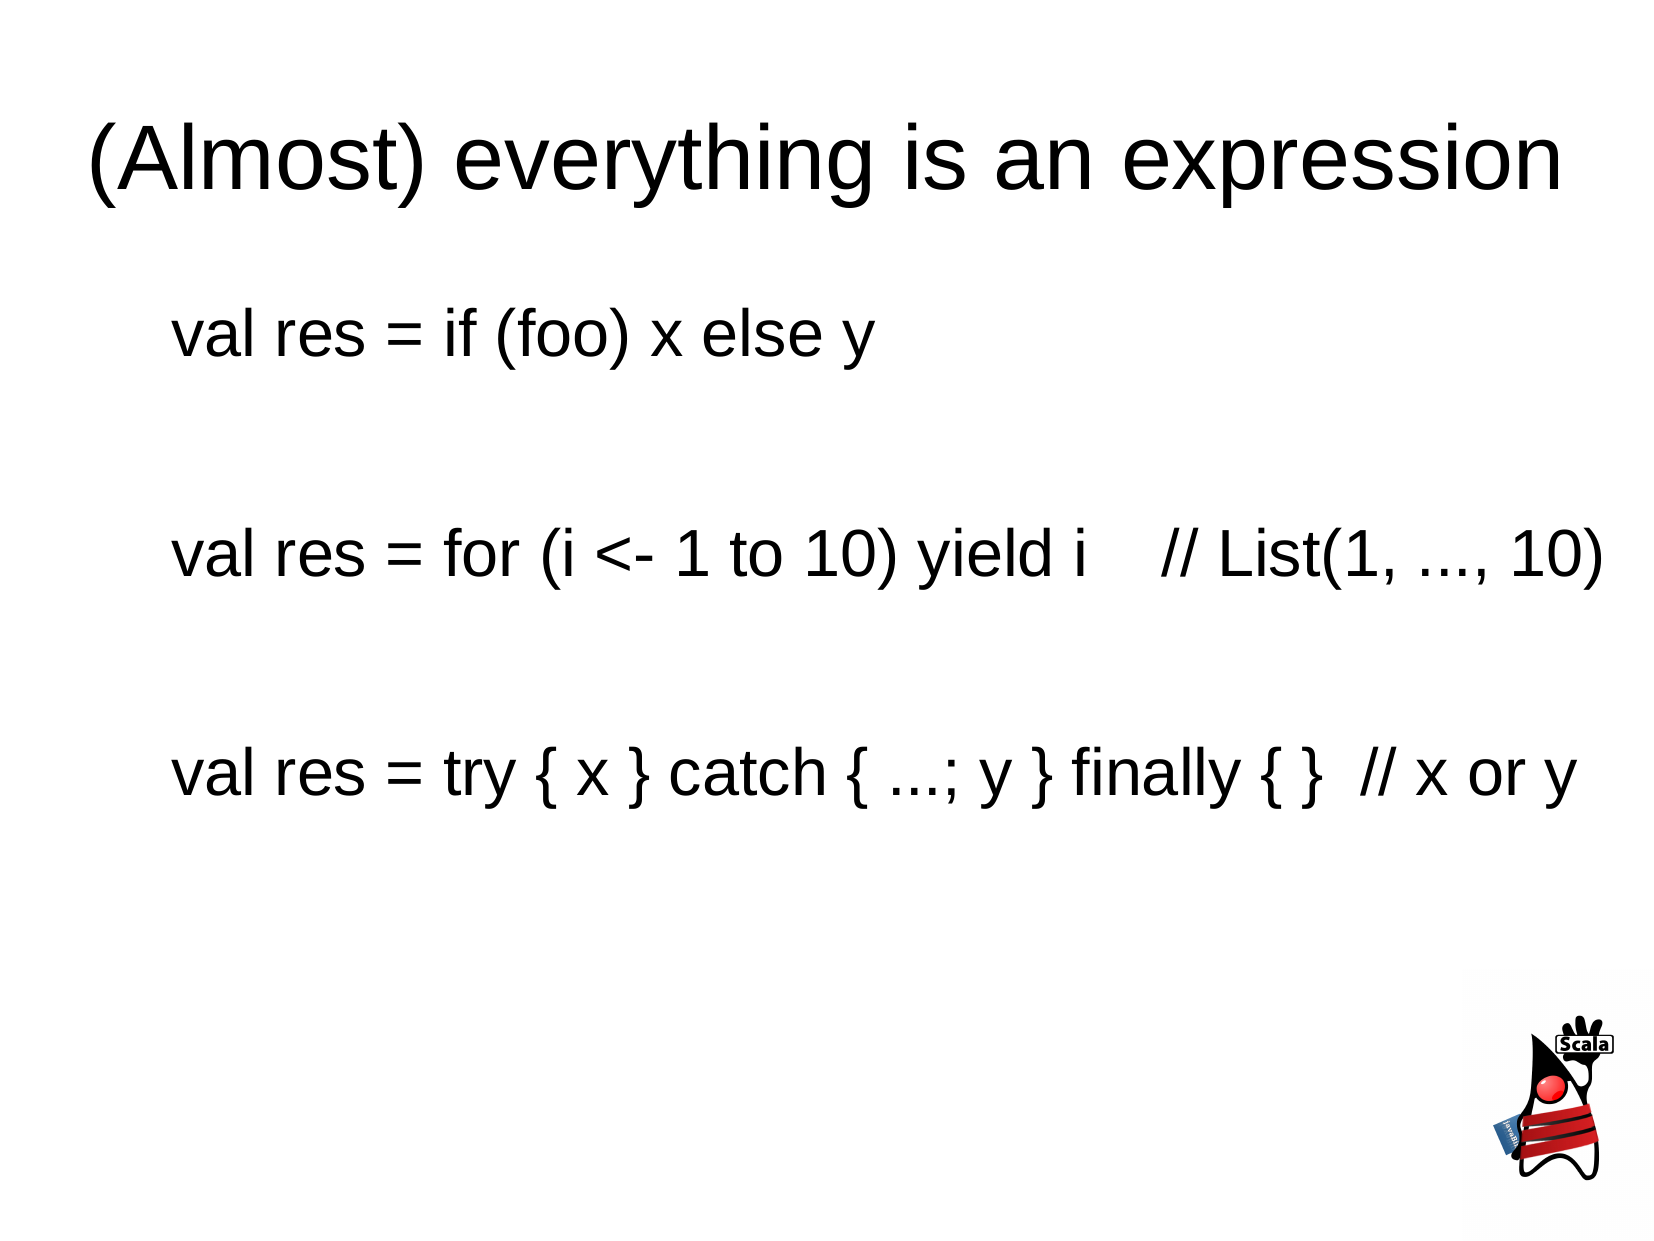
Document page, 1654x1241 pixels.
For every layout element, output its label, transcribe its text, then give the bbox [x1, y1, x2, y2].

list val res = if (foo) x else y val res = for (i <- 1 to 10) yield i // List(1, ..., 10) val res = try { x } catch { ...; y } finally { } // x or y [82, 290, 1613, 1109]
title (Almost) everything is an expression [82, 49, 1571, 257]
